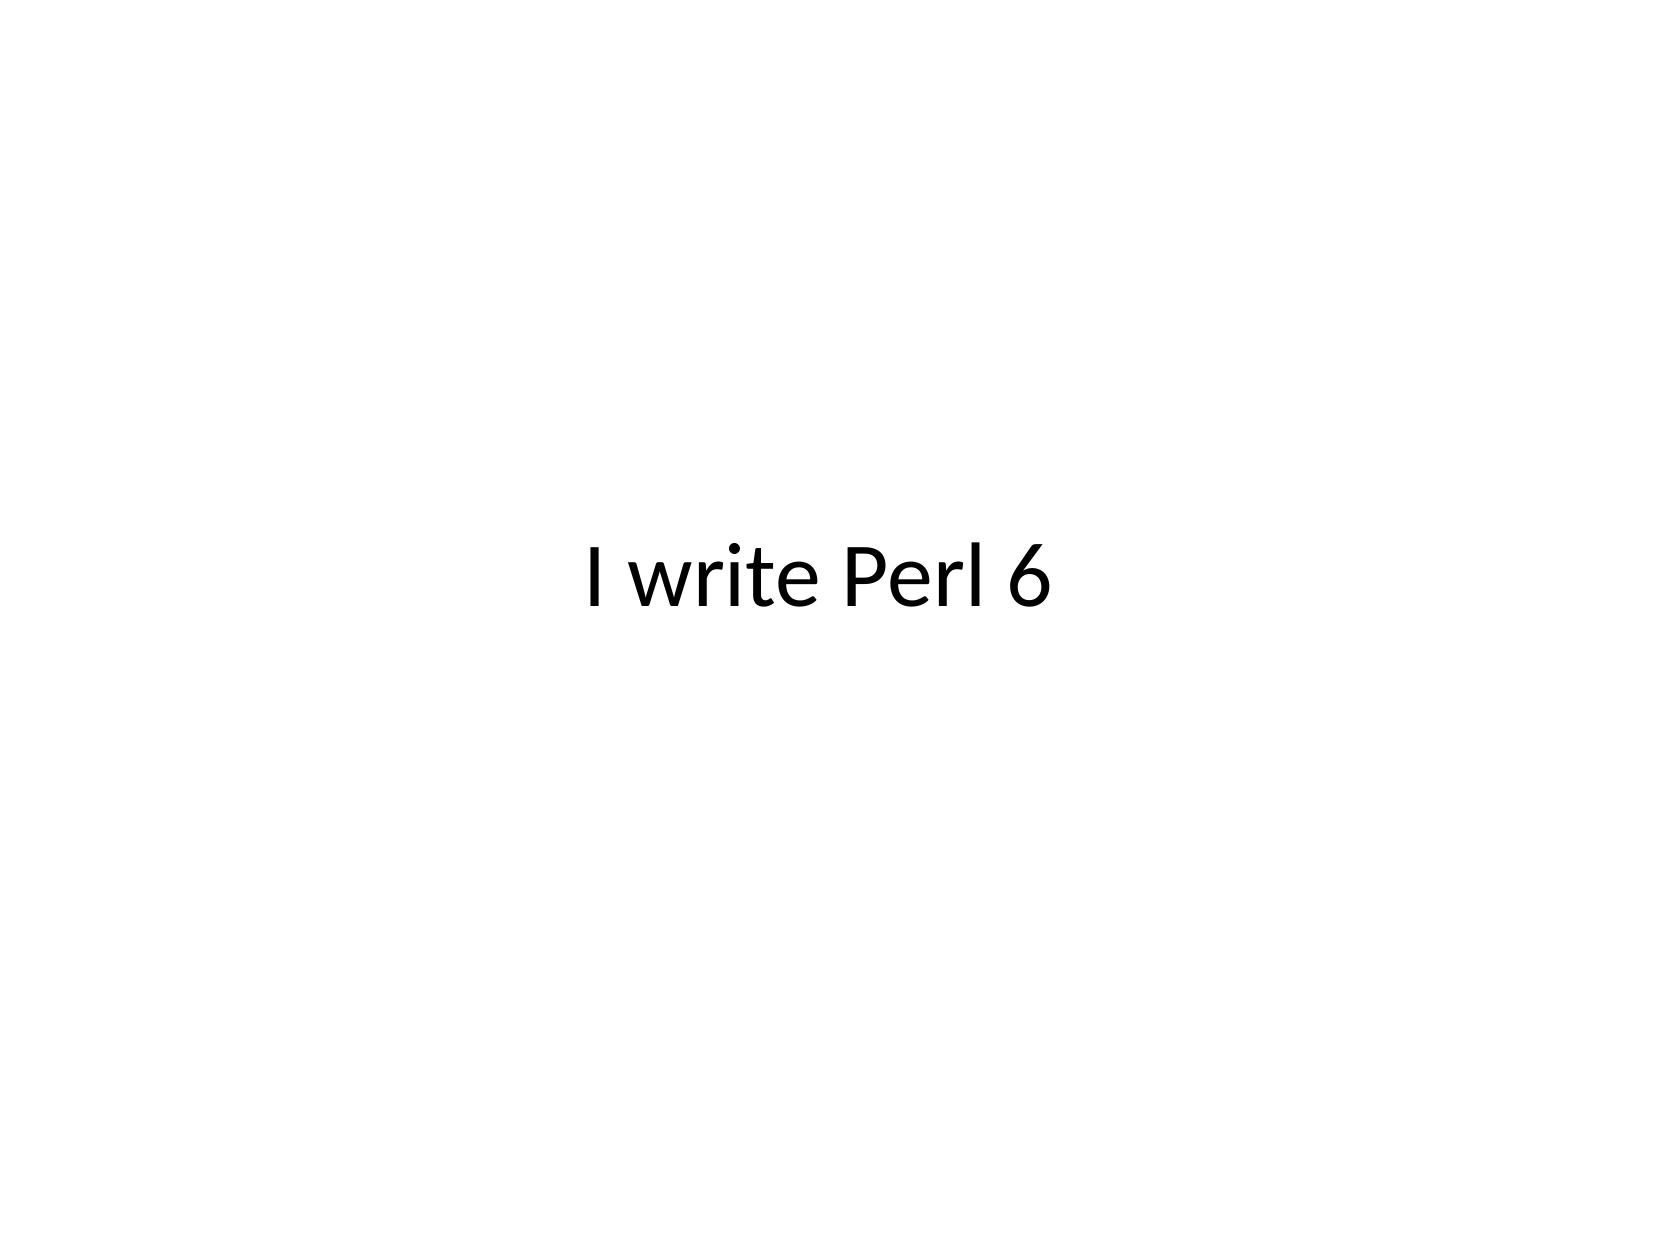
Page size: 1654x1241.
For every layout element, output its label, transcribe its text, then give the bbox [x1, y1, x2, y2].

title I write Perl 6 [75, 480, 1564, 688]
